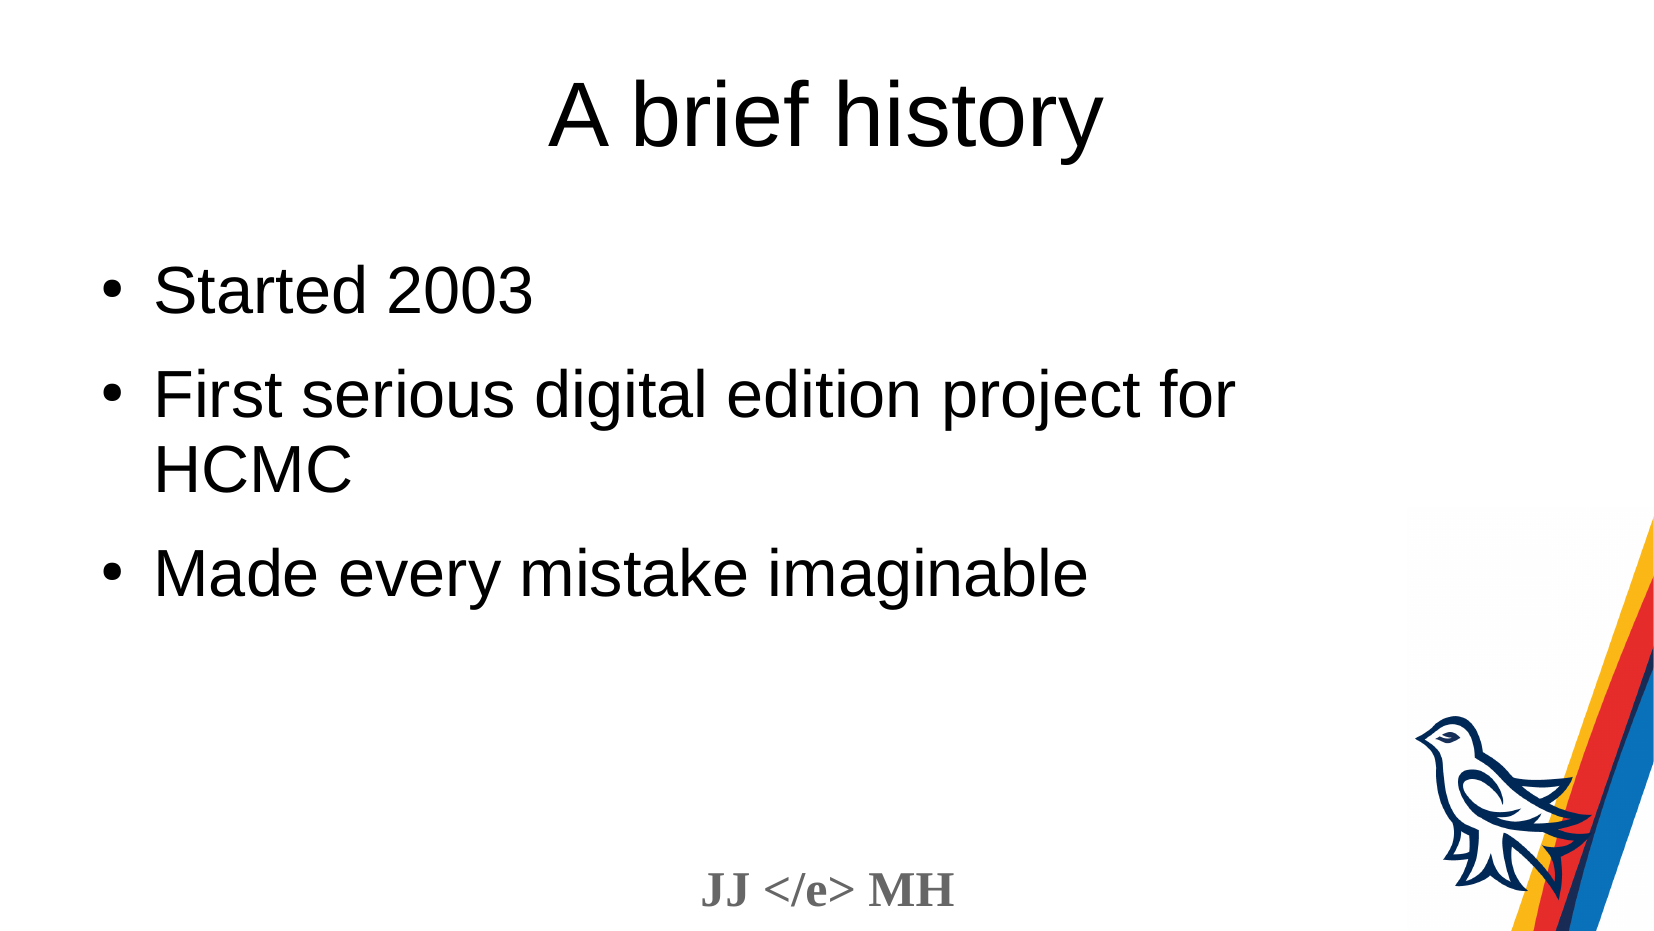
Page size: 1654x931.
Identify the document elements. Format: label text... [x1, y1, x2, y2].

list Started 2003 First serious digital edition project for HCMC Made every mistake imaginable [82, 253, 1300, 793]
picture [1407, 507, 1654, 931]
title A brief history [82, 37, 1571, 193]
